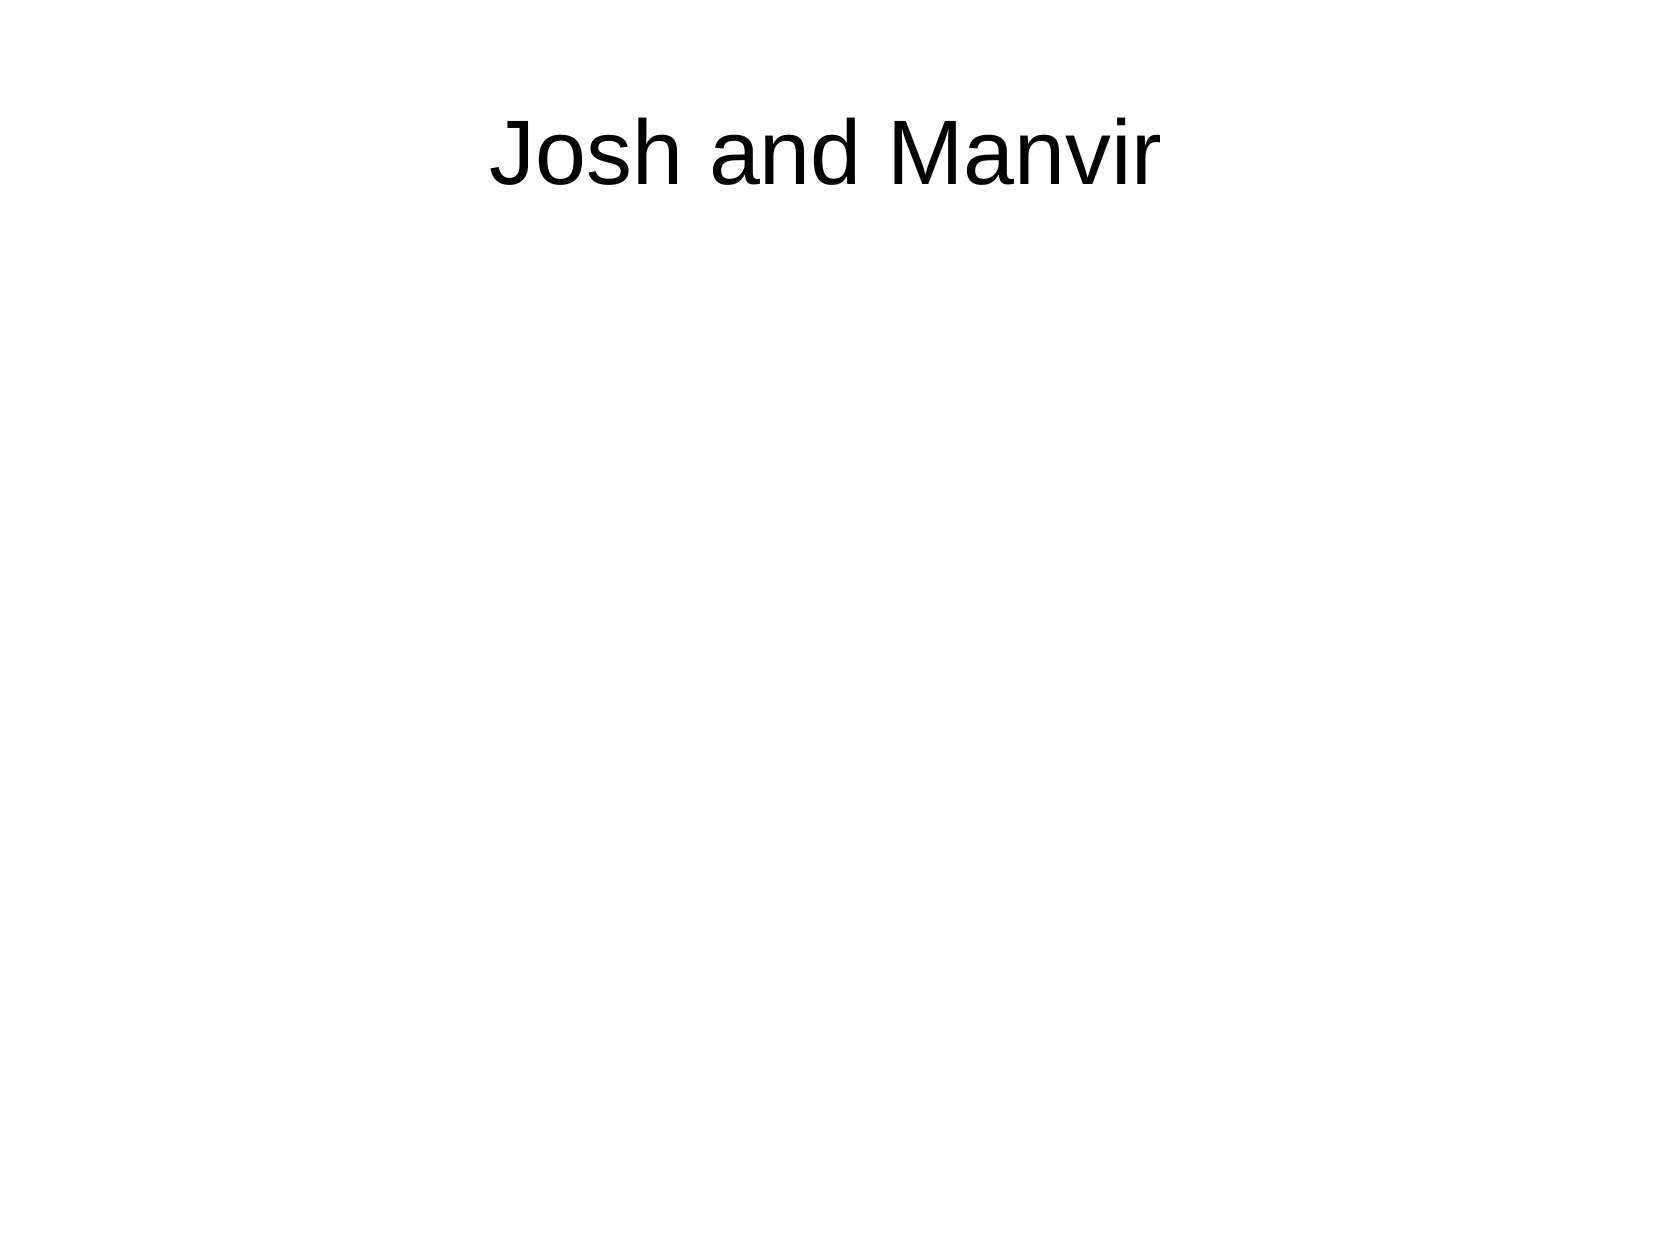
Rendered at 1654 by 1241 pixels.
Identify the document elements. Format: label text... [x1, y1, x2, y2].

title Josh and Manvir [82, 49, 1571, 257]
